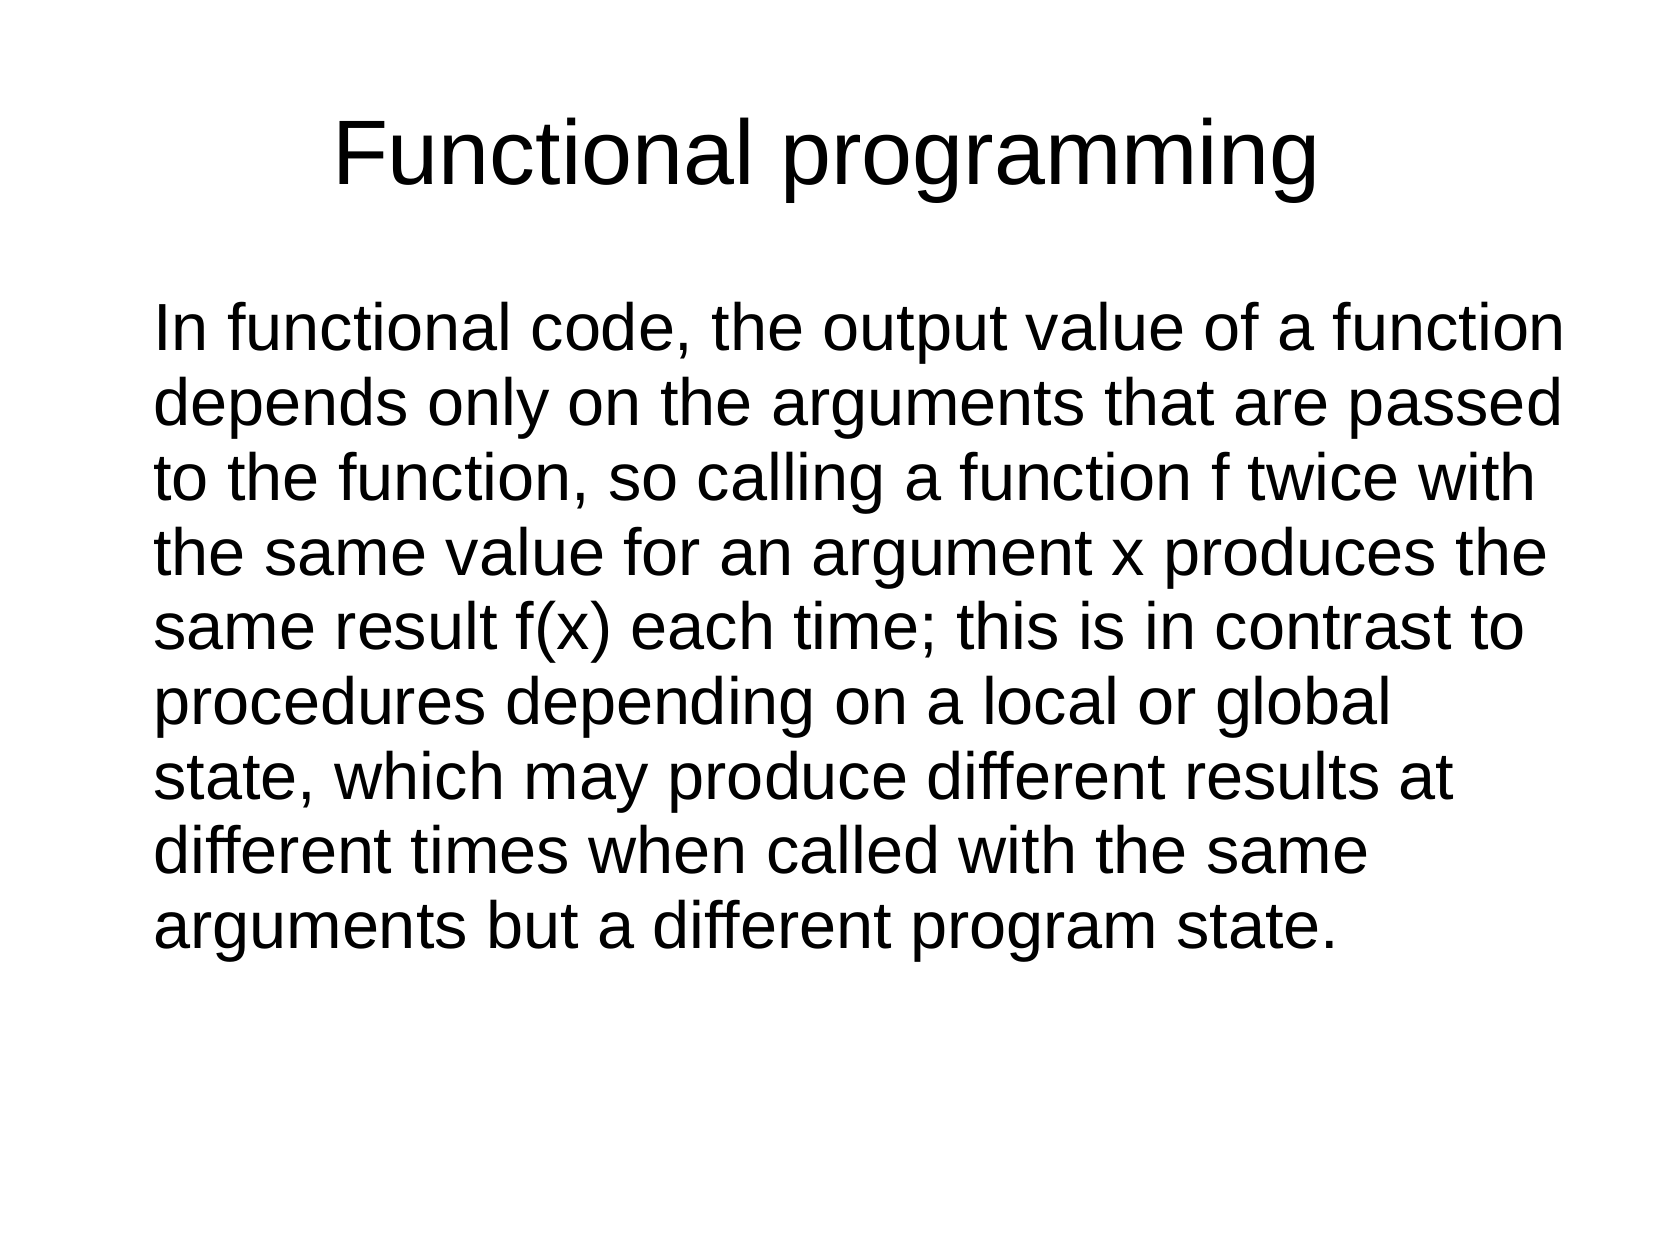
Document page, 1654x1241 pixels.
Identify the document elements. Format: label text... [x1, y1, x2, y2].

title Functional programming [82, 49, 1571, 257]
list In functional code, the output value of a function depends only on the arguments that are passed to the function, so calling a function f twice with the same value for an argument x produces the same result f(x) each time; this is in contrast to procedures depending on a local or global state, which may produce different results at different times when called with the same arguments but a different program state. [82, 290, 1571, 1010]
